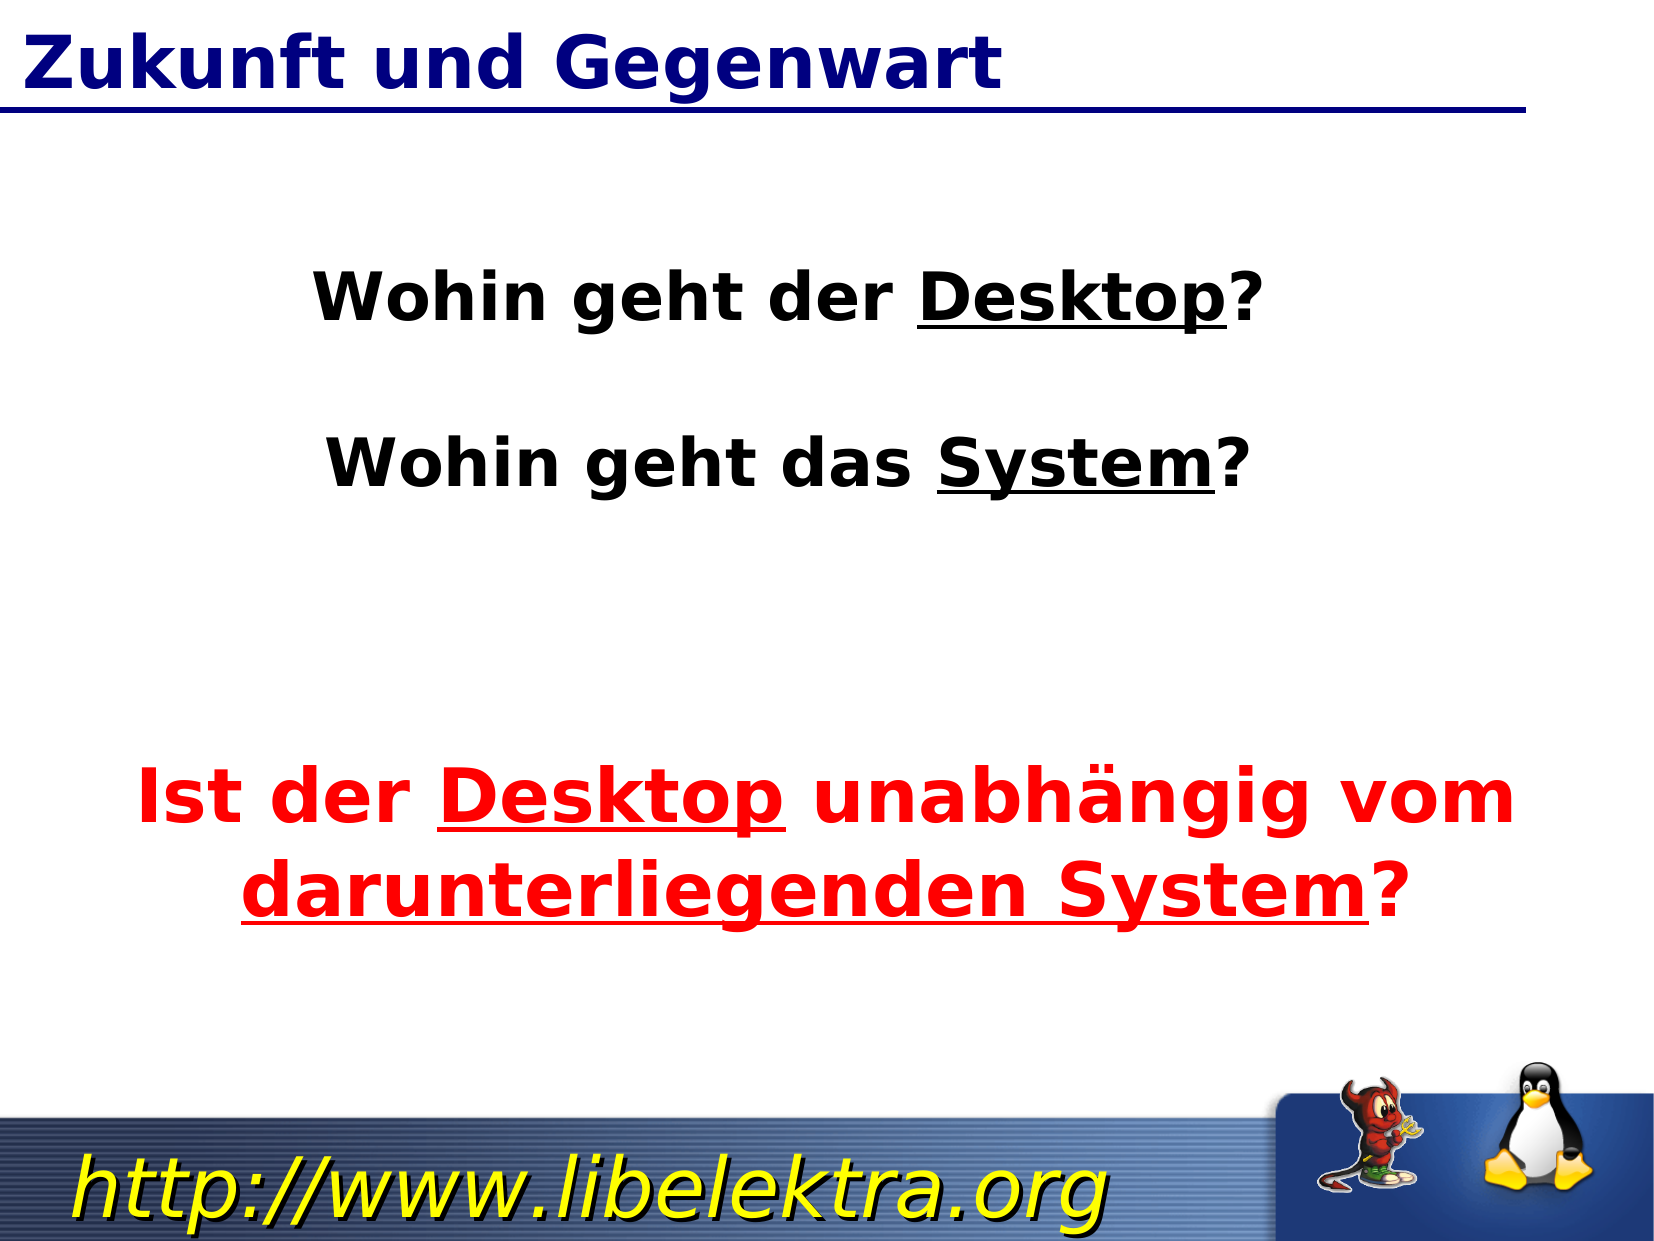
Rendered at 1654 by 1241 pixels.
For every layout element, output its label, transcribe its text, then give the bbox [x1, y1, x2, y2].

text_box Wohin geht der Desktop? Wohin geht das System? [311, 253, 1285, 528]
picture [0, 1061, 1654, 1241]
text_box Zukunft und Gegenwart [22, 14, 1611, 111]
text_box Ist der Desktop unabhängig vom darunterliegenden System? [112, 703, 1542, 978]
